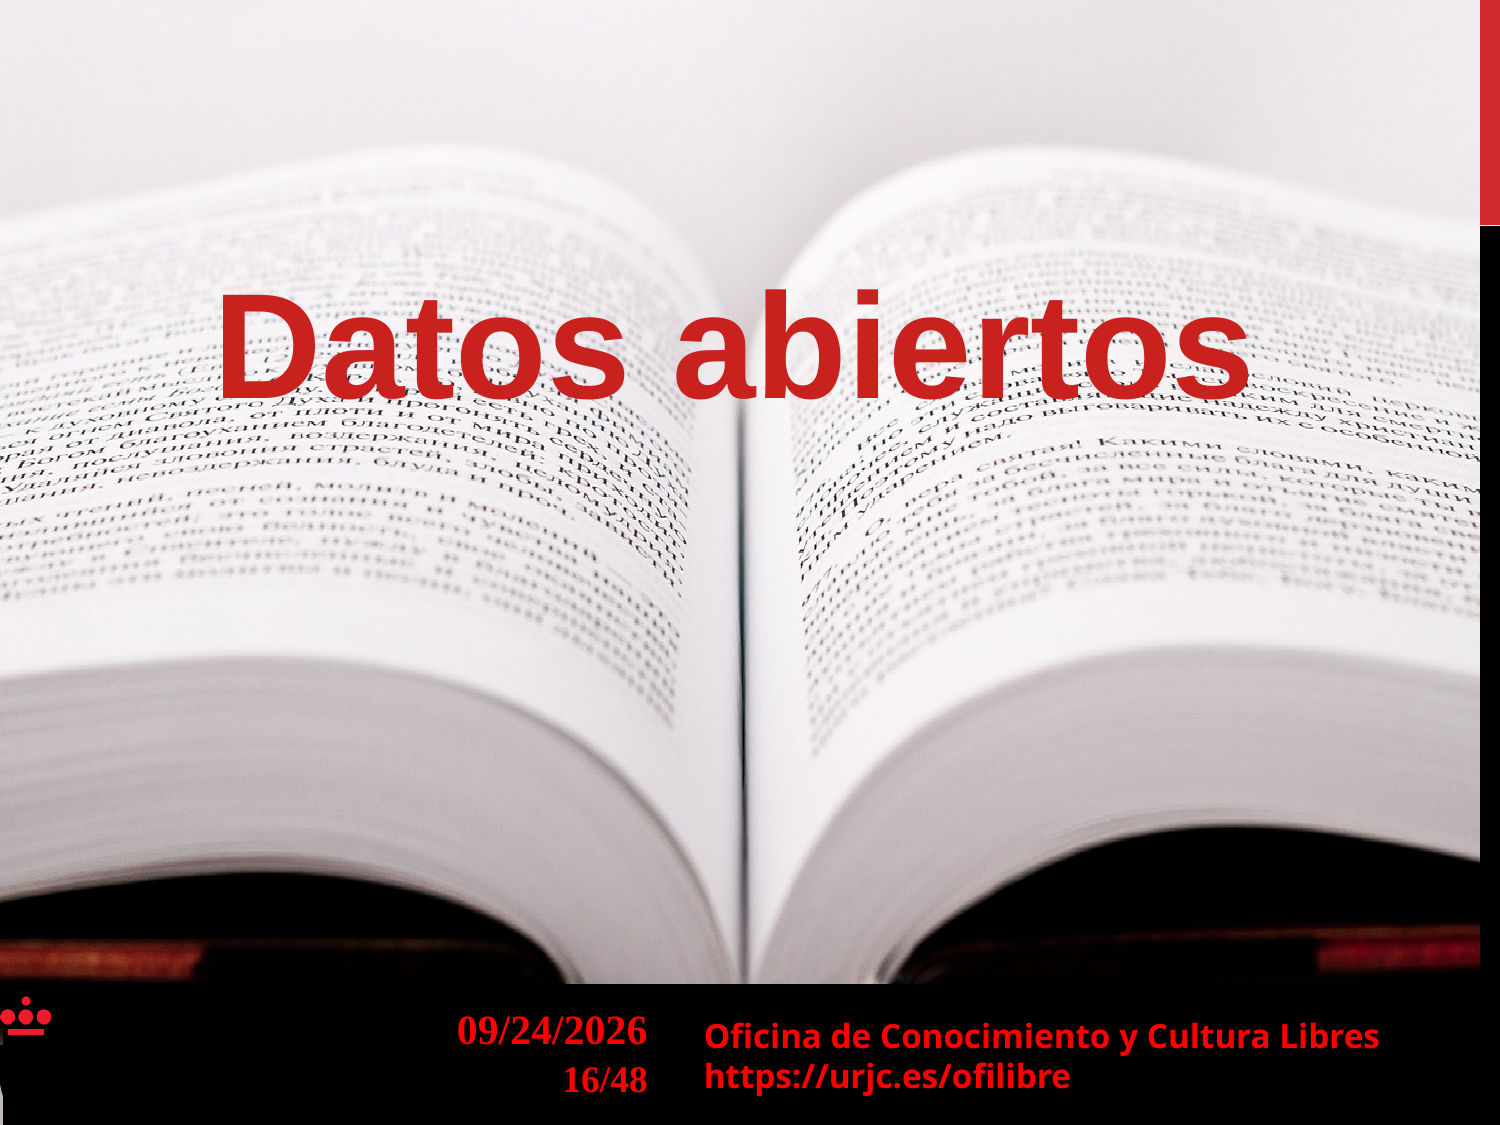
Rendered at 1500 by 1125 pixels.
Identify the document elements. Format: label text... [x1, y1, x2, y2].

text_box Datos abiertos [120, 254, 1351, 605]
picture [0, 0, 1500, 1014]
title [75, 285, 1425, 661]
